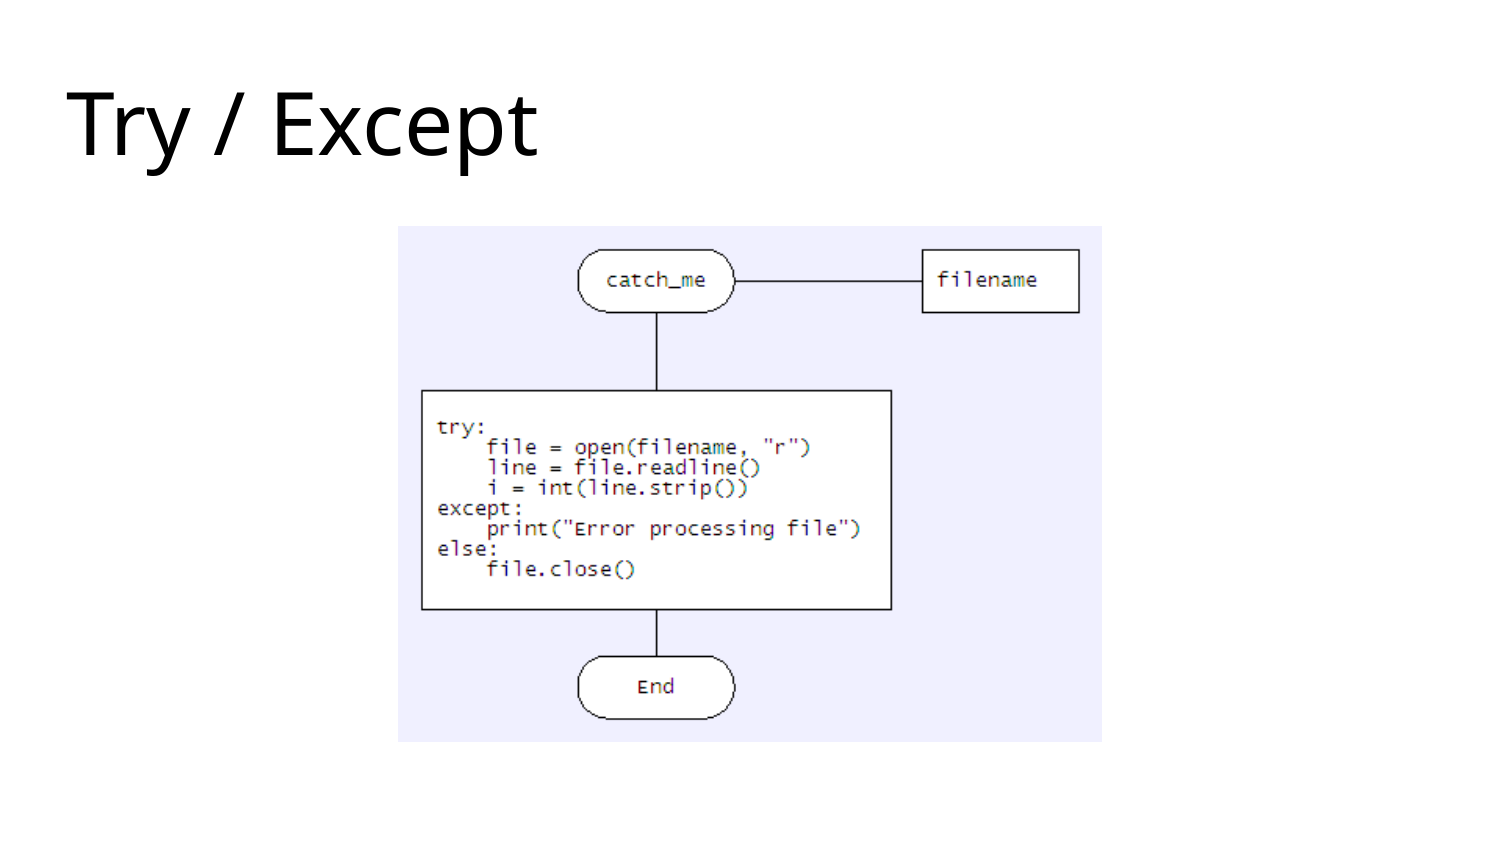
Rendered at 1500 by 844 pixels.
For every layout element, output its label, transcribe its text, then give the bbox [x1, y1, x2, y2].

picture [398, 226, 1102, 743]
title Try / Except [51, 51, 1449, 189]
